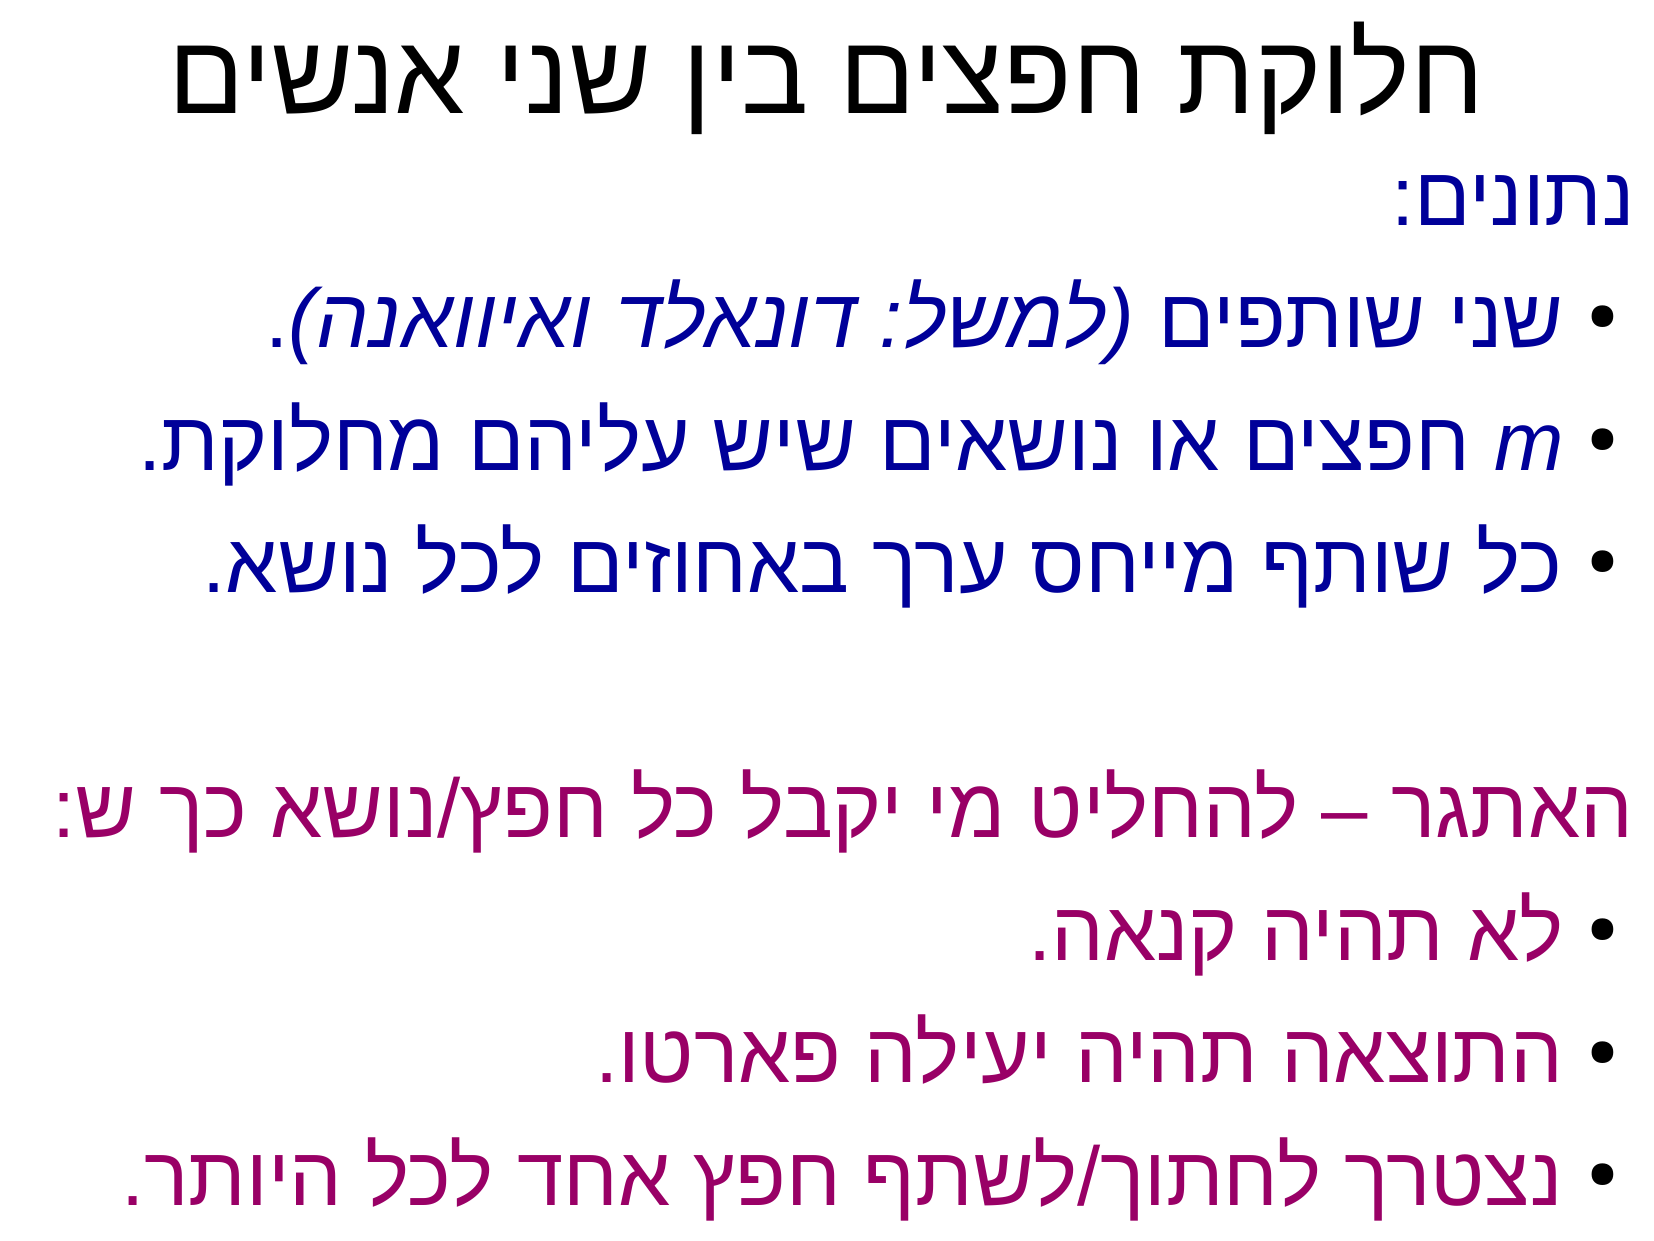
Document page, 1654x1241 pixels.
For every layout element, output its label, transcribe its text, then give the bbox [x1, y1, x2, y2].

list נתונים: שני שותפים (למשל: דונאלד ואיוואנה). m חפצים או נושאים שיש עליהם מחלוקת. כל שותף מייחס ערך באחוזים לכל נושא. האתגר – להחליט מי יקבל כל חפץ/נושא כך ש: לא תהיה קנאה. התוצאה תהיה יעילה פארטו. נצטרך לחתוך/לשתף חפץ אחד לכל היותר. [15, 150, 1636, 1216]
title חלוקת חפצים בין שני אנשים [0, 0, 1654, 151]
